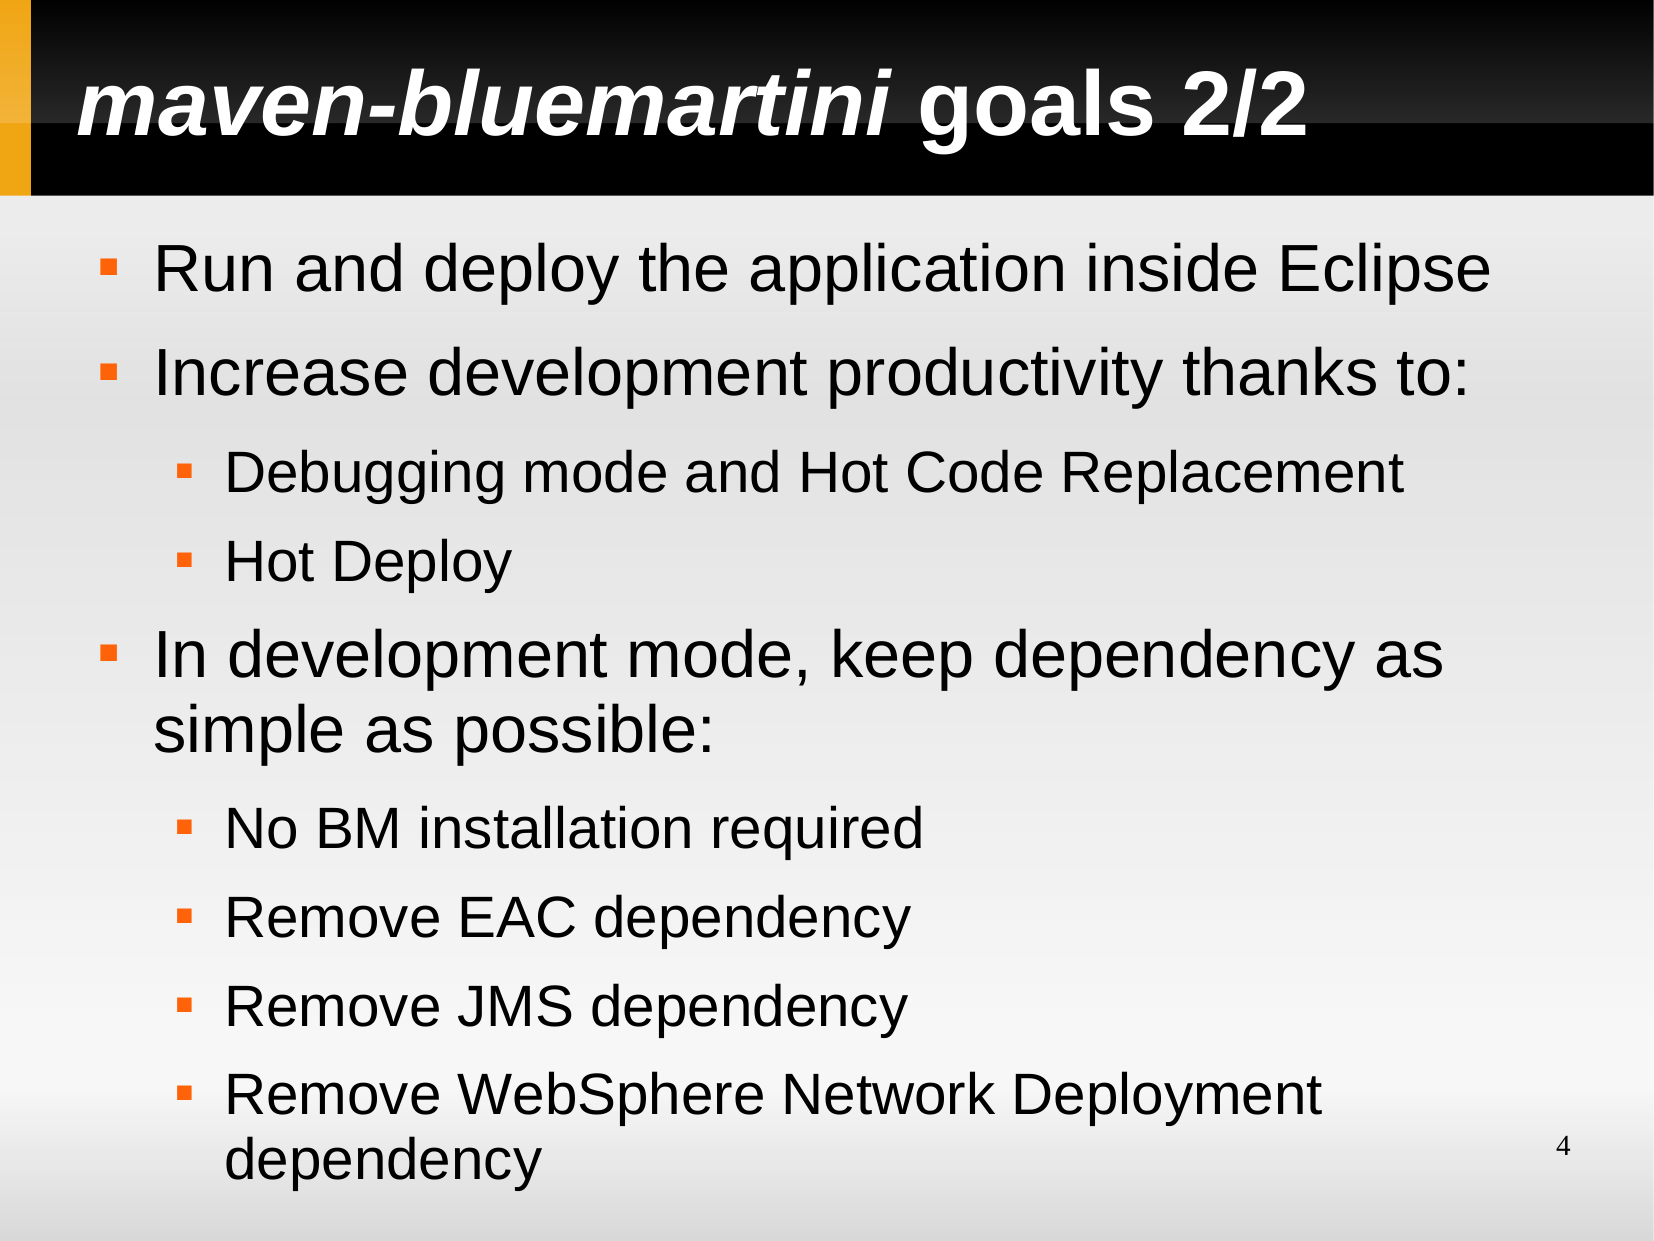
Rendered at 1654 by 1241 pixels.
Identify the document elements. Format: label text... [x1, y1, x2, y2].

picture [0, 0, 1654, 1241]
title maven-bluemartini goals 2/2 [76, 0, 1565, 208]
list Run and deploy the application inside Eclipse Increase development productivity thanks to: Debugging mode and Hot Code Replacement Hot Deploy In development mode, keep dependency as simple as possible: No BM installation required Remove EAC dependency Remove JMS dependency Remove WebSphere Network Deployment dependency [82, 231, 1571, 1193]
